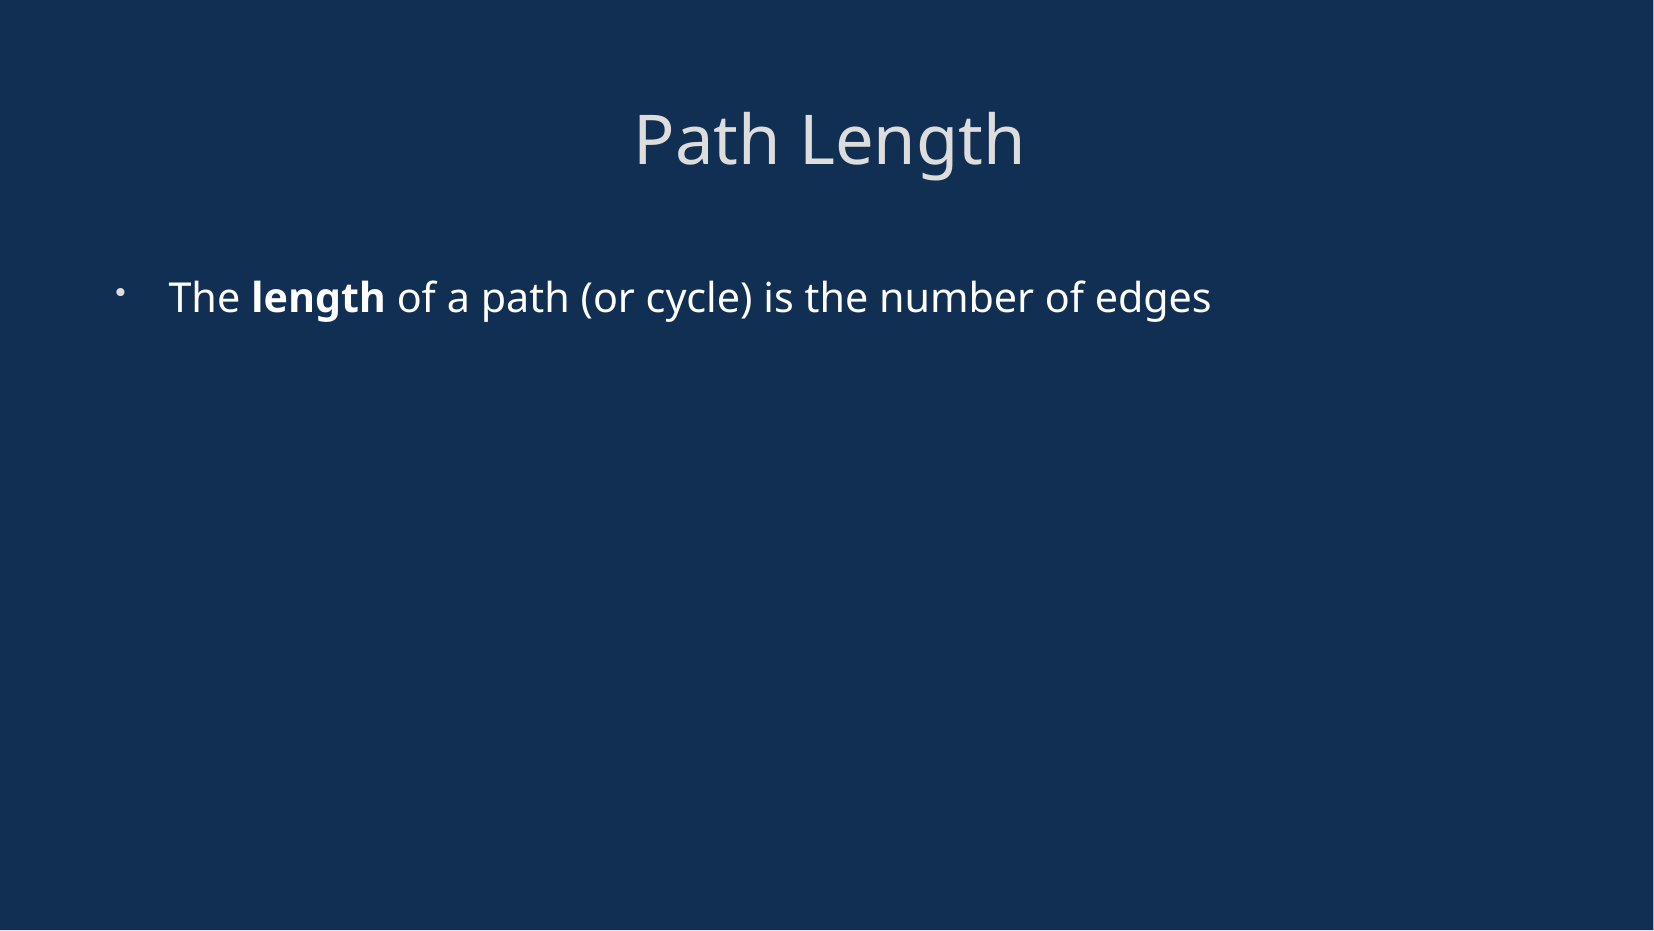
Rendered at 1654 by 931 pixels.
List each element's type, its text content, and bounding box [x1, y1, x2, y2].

title Path Length [97, 56, 1563, 220]
list The length of a path (or cycle) is the number of edges [97, 268, 1563, 806]
